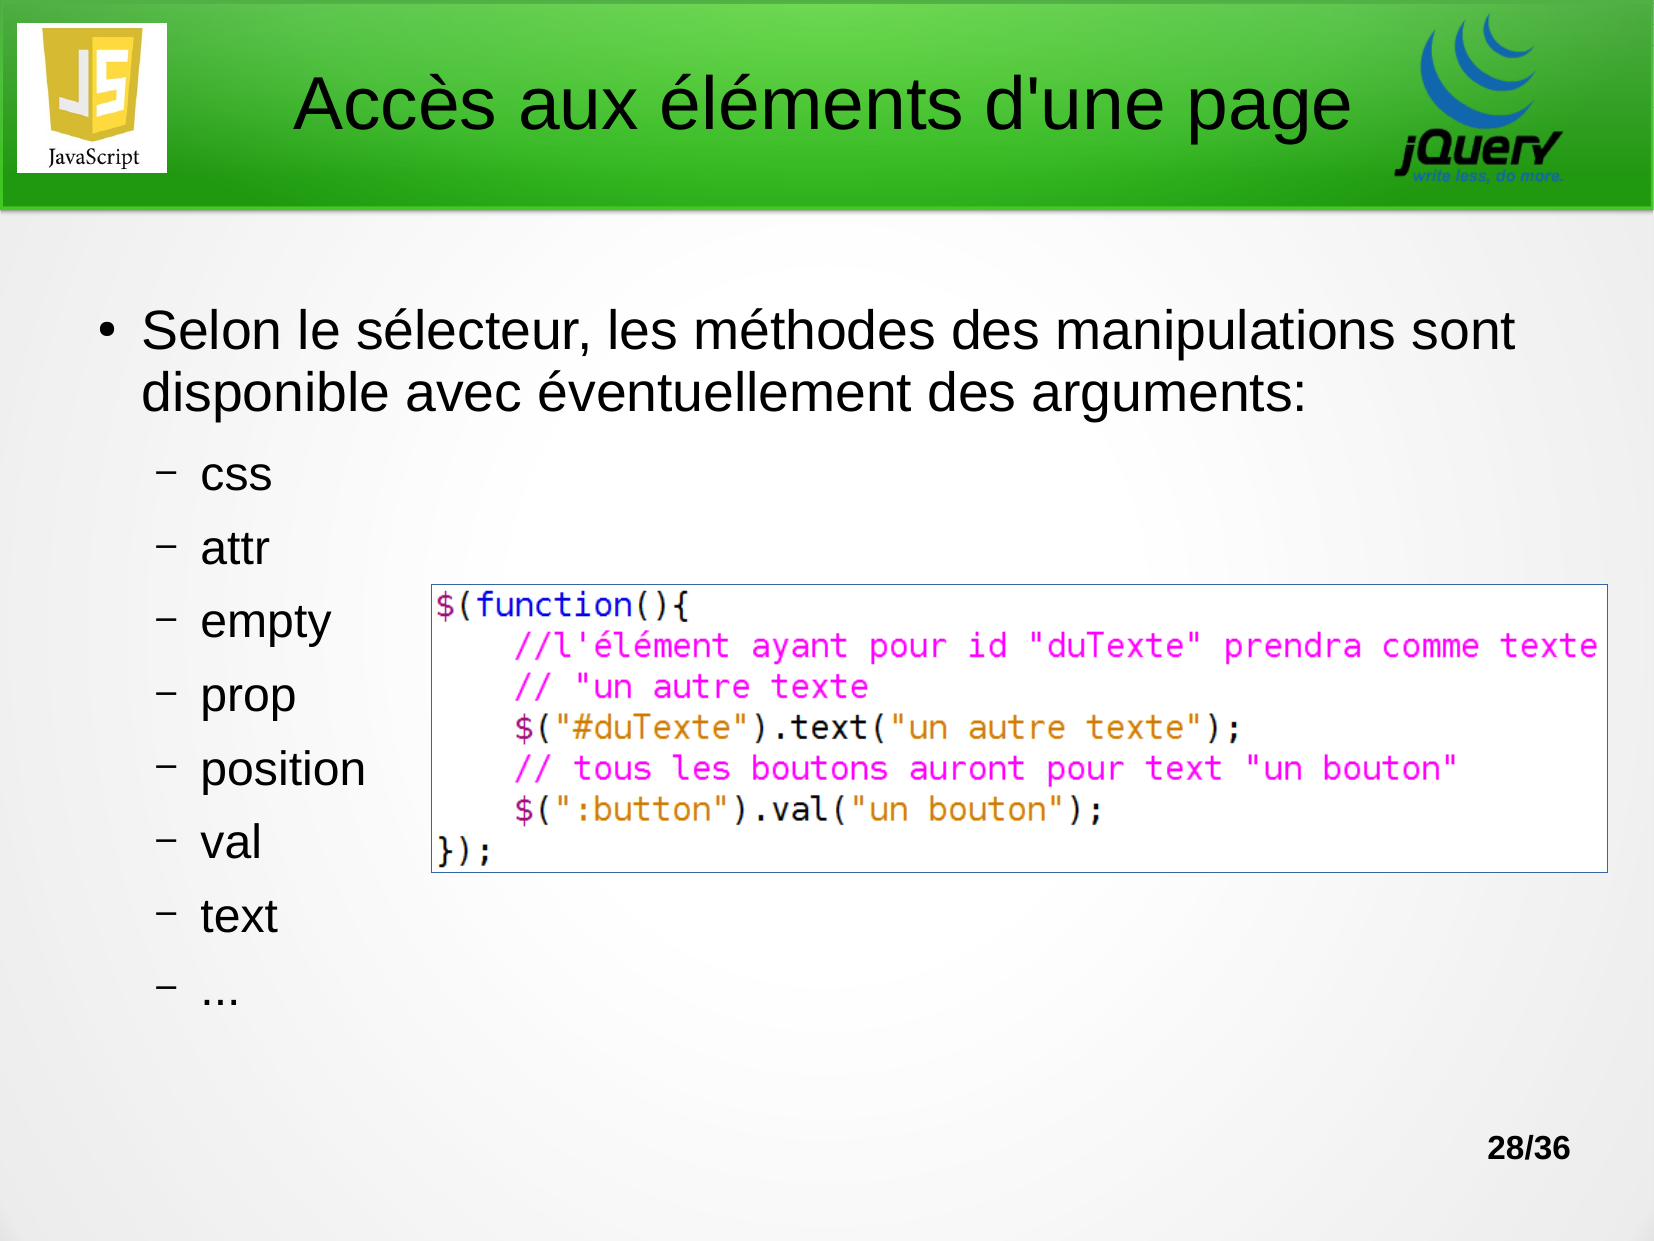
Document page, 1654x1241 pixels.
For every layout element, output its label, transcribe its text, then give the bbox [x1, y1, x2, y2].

title Accès aux éléments d'une page [206, 29, 1371, 178]
list Selon le sélecteur, les méthodes des manipulations sont disponible avec éventuellement des arguments: css attr empty prop position val text ... [82, 299, 1571, 1019]
picture [17, 23, 167, 173]
picture [1393, 11, 1565, 184]
picture [431, 584, 1608, 873]
